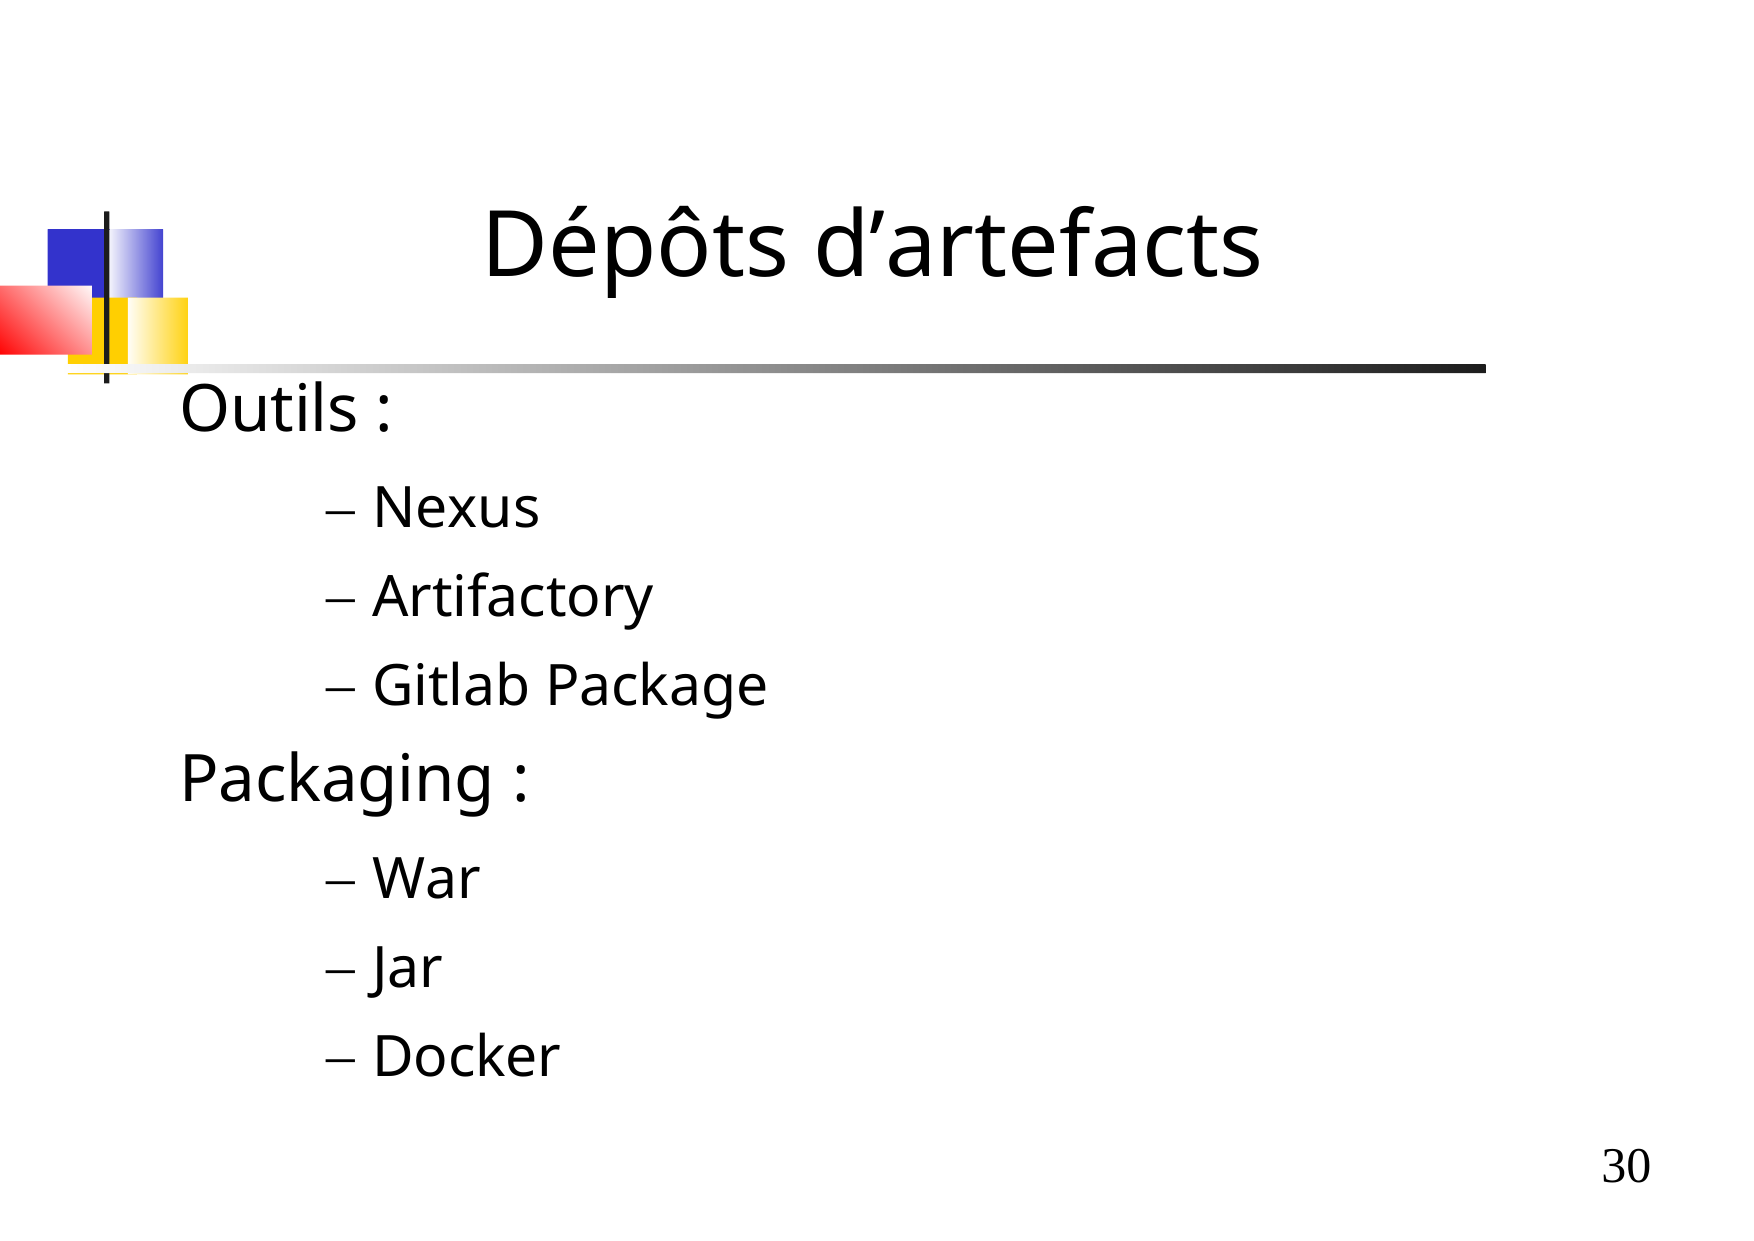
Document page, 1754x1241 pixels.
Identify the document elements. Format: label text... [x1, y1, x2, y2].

title Dépôts d’artefacts [179, 139, 1567, 351]
list Outils : Nexus Artifactory Gitlab Package Packaging : War Jar Docker [179, 371, 1567, 1091]
